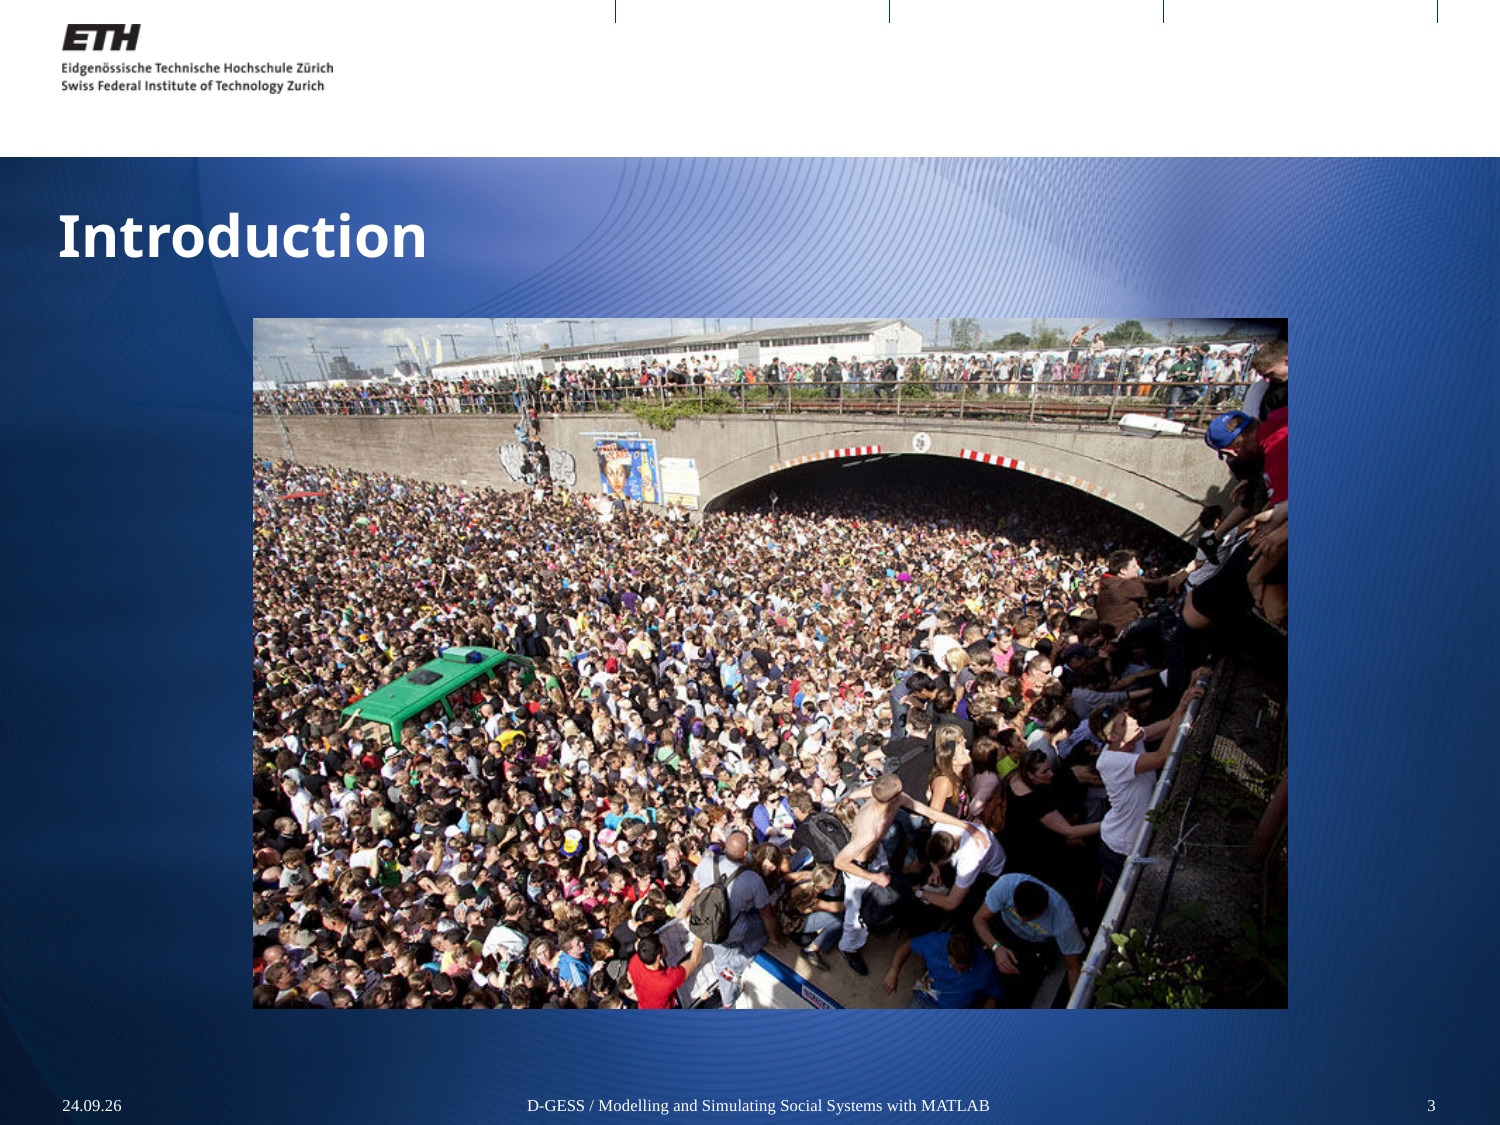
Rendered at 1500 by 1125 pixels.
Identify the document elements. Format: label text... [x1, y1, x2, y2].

picture [0, 157, 1500, 1125]
picture [62, 24, 333, 94]
title Introduction [59, 194, 1409, 383]
